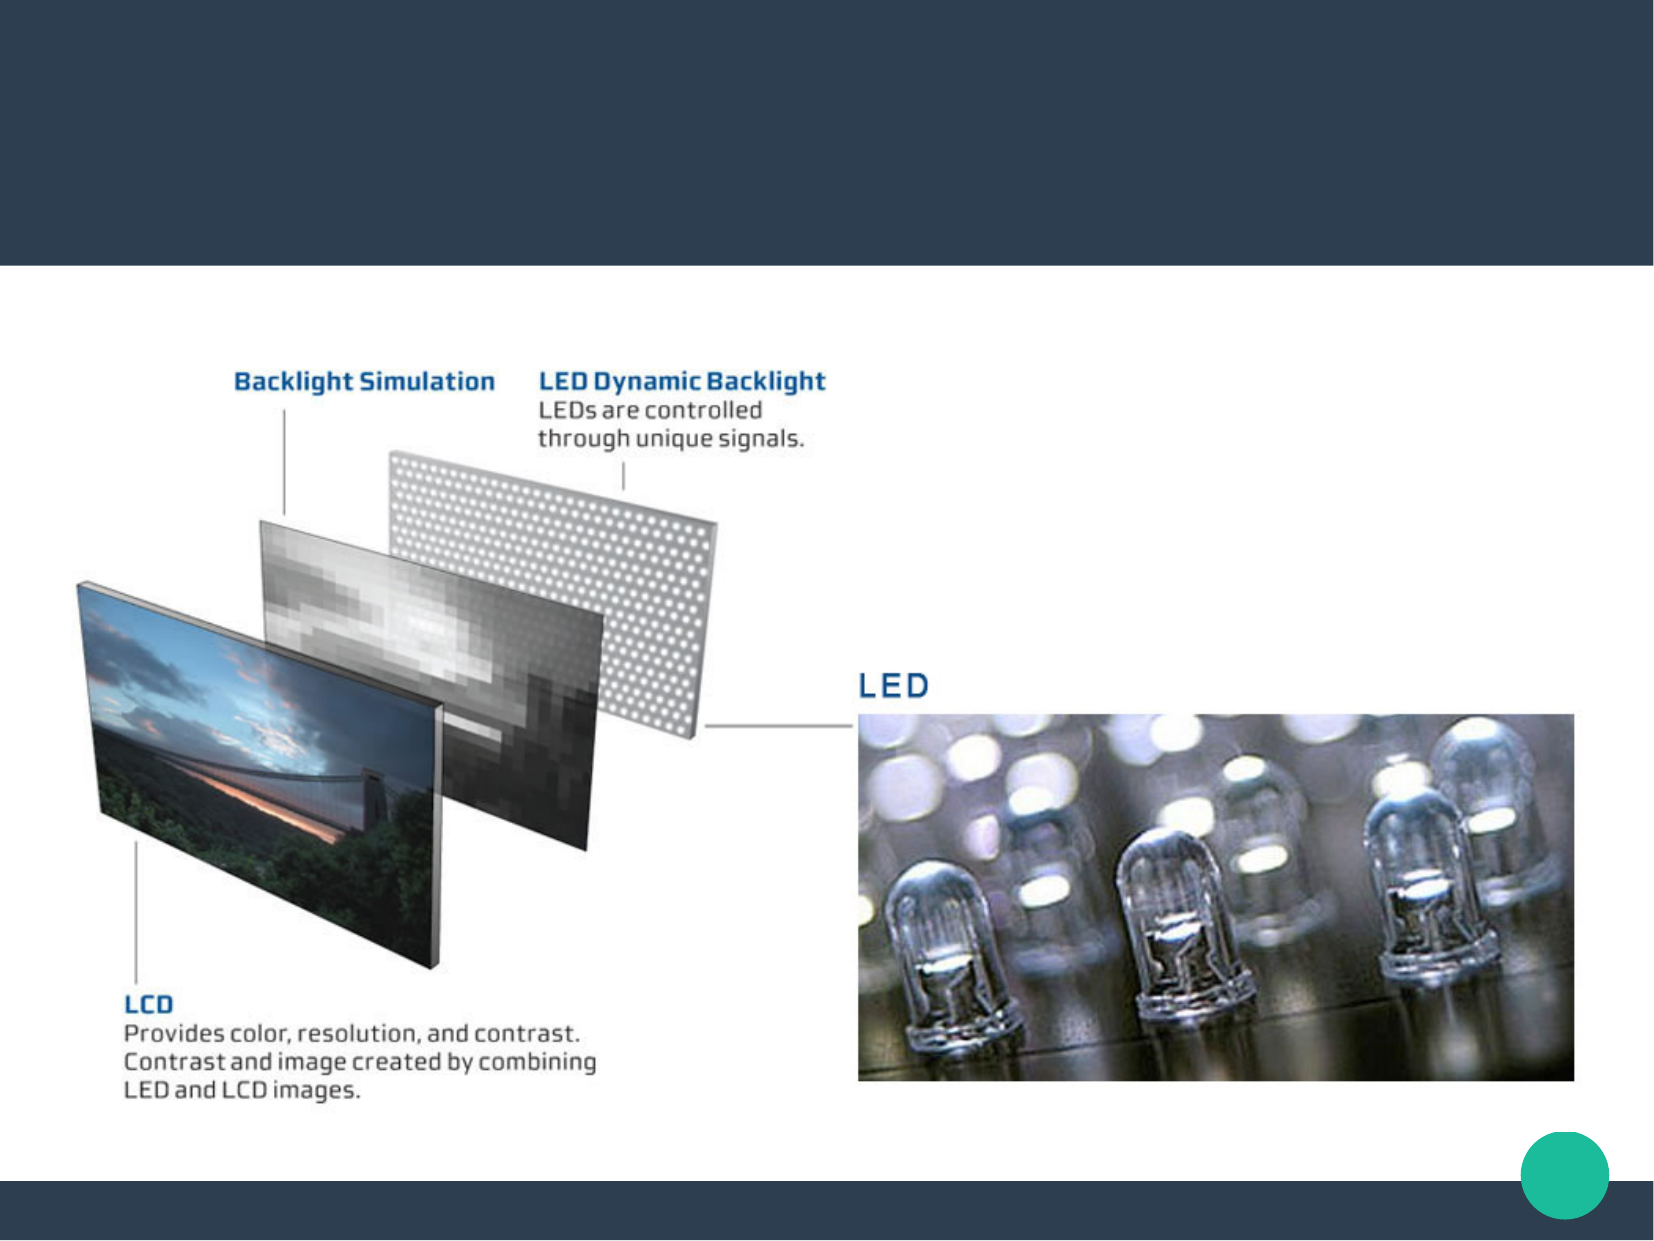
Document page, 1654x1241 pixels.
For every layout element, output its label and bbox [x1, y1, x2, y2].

picture [59, 344, 1595, 1132]
